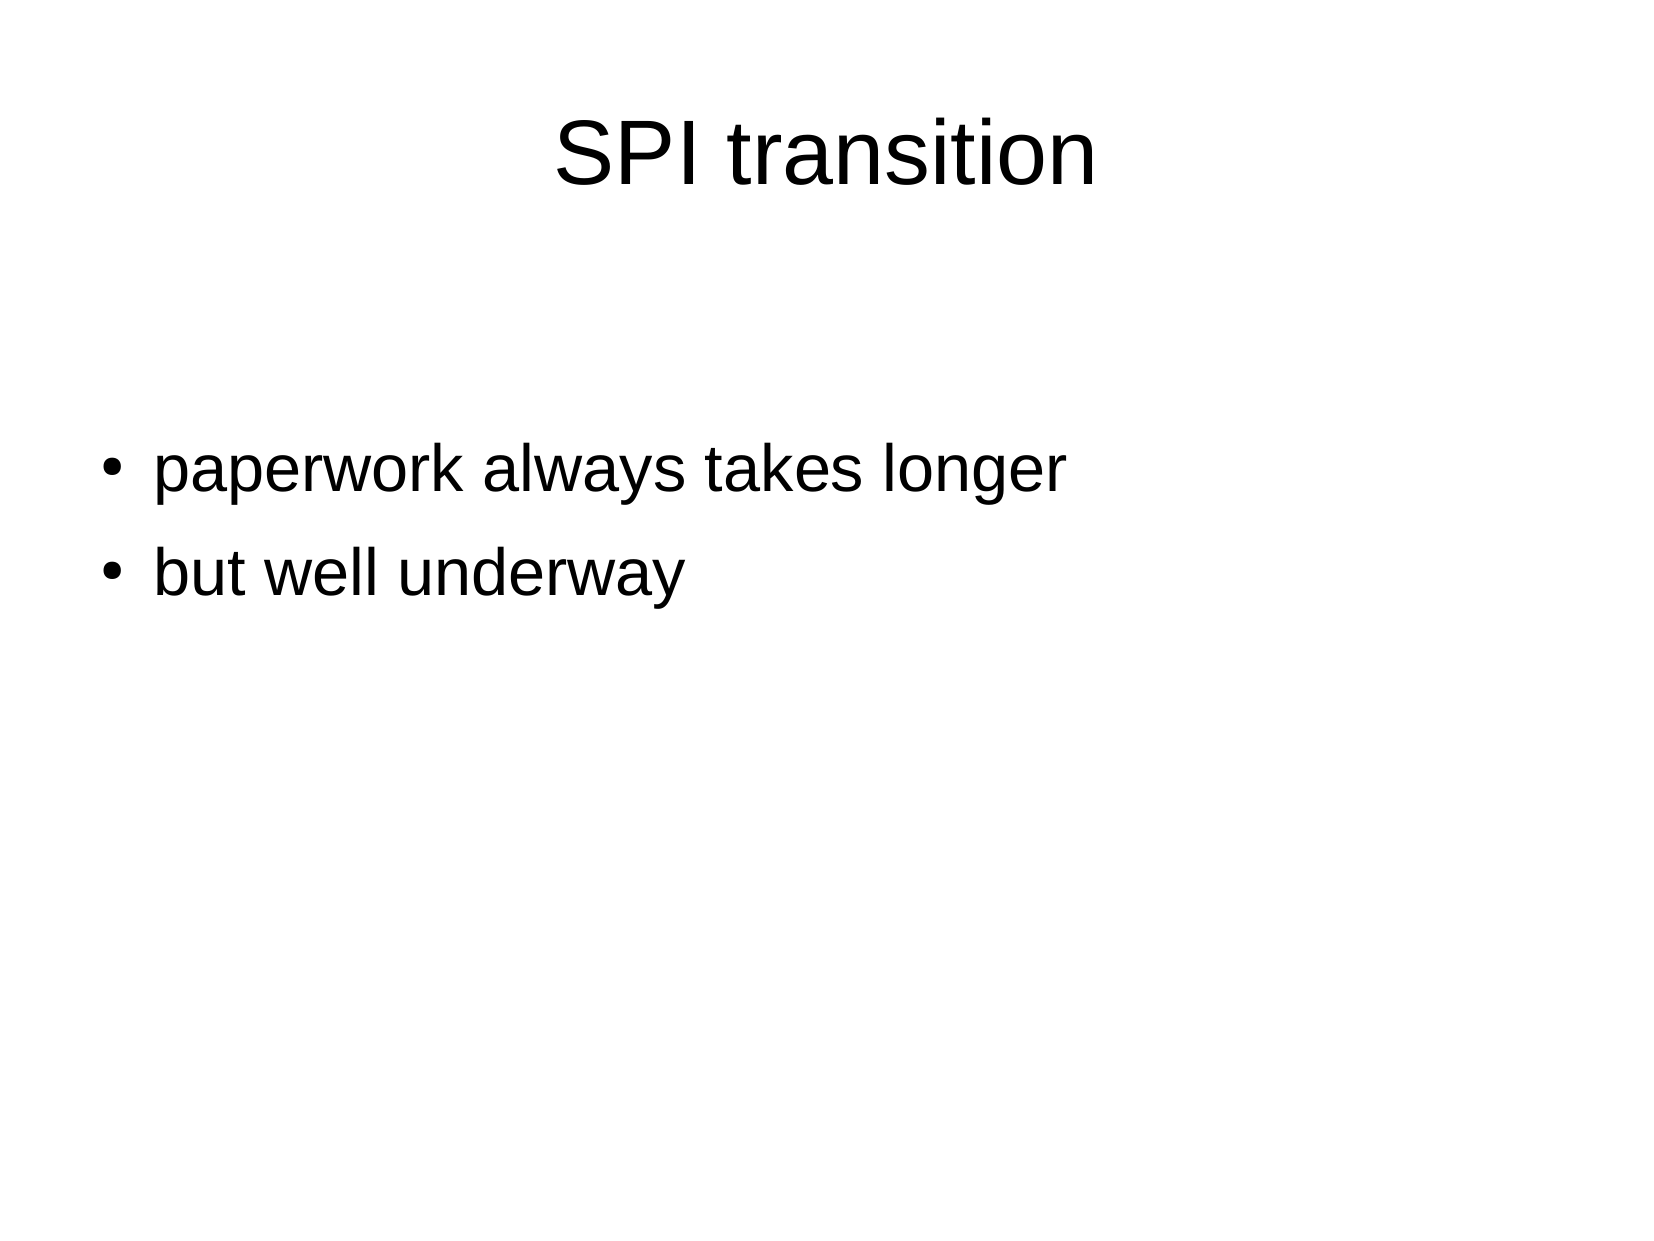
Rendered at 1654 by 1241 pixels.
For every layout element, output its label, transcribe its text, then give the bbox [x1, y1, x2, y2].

title SPI transition [82, 49, 1571, 257]
list paperwork always takes longer but well underway [82, 431, 1571, 1021]
